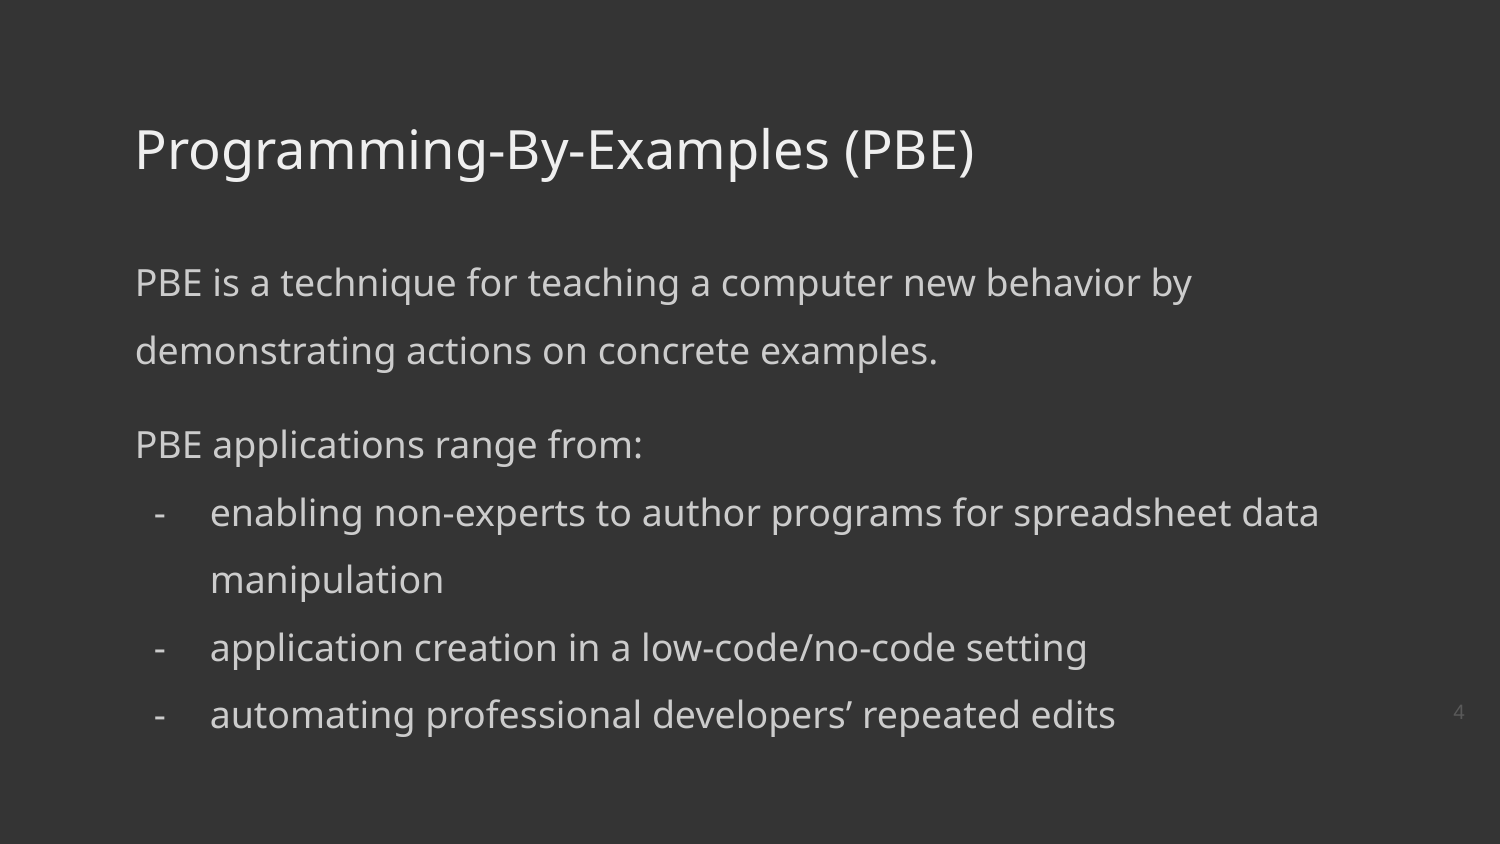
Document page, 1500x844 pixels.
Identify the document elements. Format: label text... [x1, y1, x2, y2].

text_box PBE applications range from: enabling non-experts to author programs for spreadsheet data manipulation application creation in a low-code/no-code setting automating professional developers’ repeated edits [119, 387, 1381, 752]
text_box PBE is a technique for teaching a computer new behavior by demonstrating actions on concrete examples. [119, 221, 1381, 387]
text_box Programming-By-Examples (PBE) [119, 100, 1381, 196]
slide_number <number> [1389, 679, 1480, 744]
